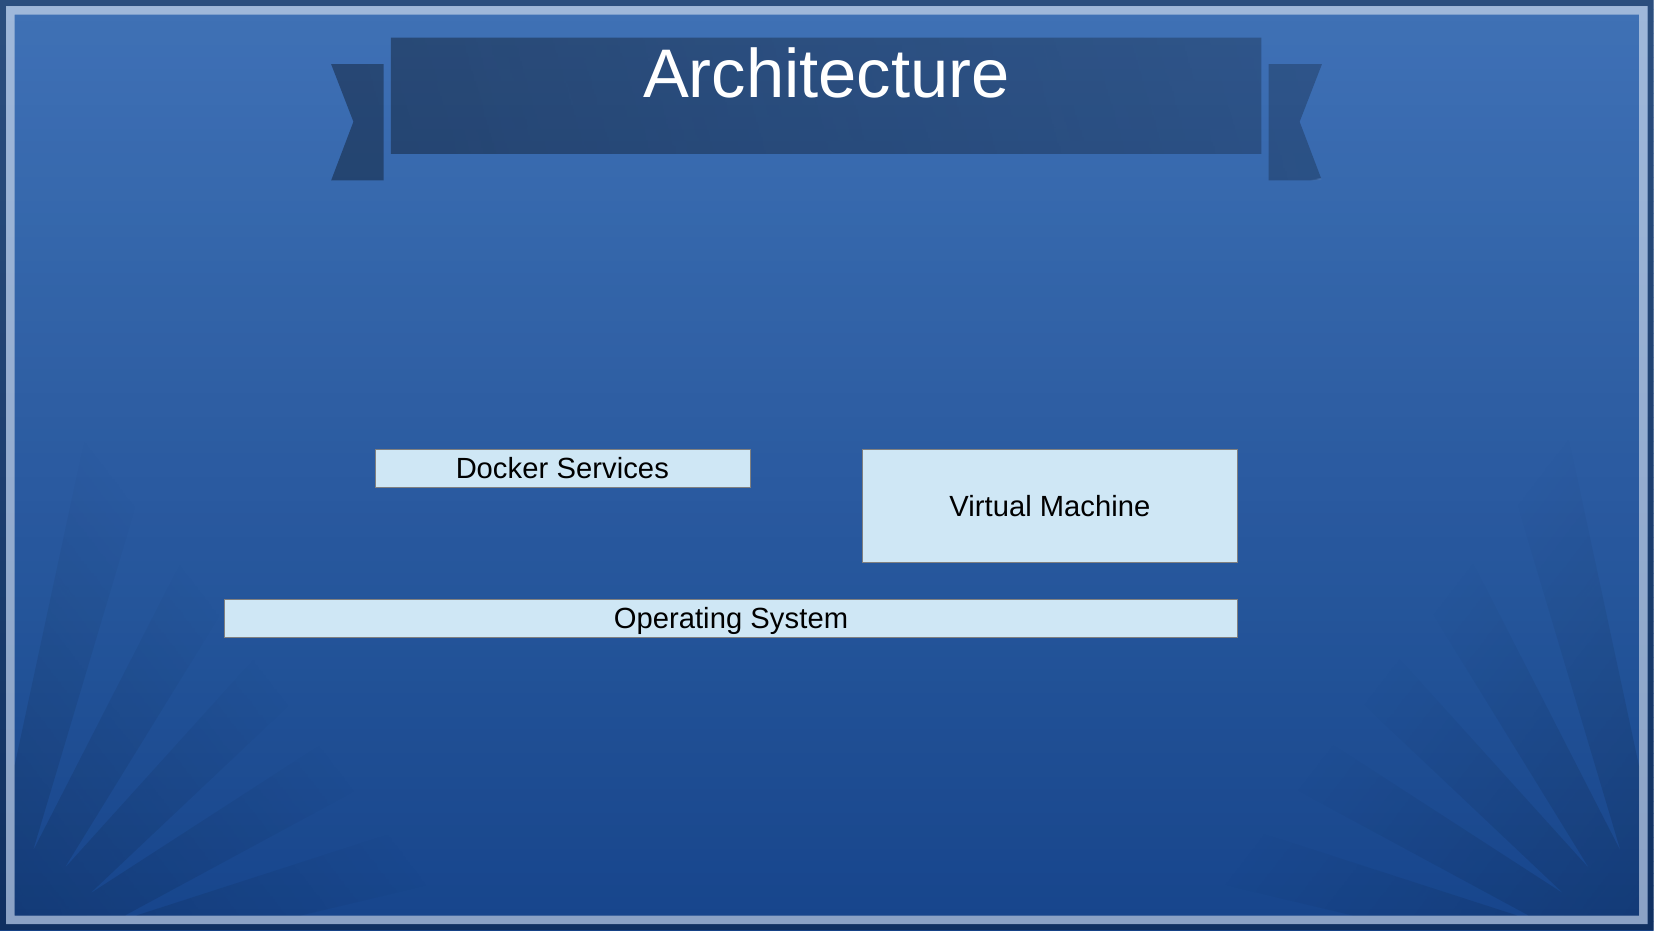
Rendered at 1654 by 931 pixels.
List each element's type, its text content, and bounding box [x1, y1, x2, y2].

text_box Operating System [224, 599, 1238, 638]
title Architecture [389, 35, 1264, 154]
text_box Virtual Machine [862, 449, 1238, 563]
text_box Docker Services [375, 449, 751, 488]
